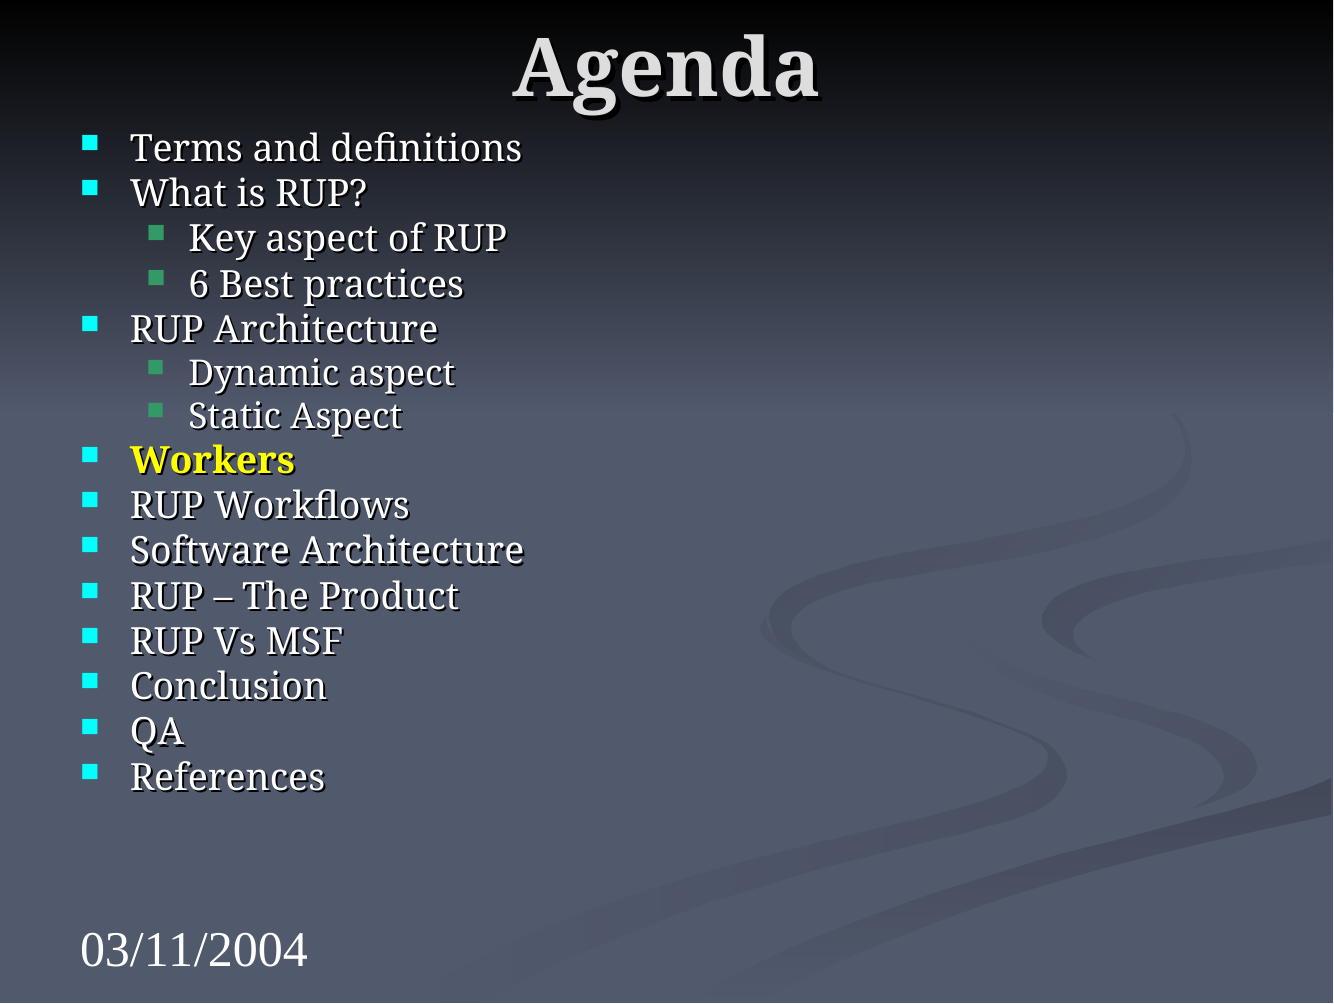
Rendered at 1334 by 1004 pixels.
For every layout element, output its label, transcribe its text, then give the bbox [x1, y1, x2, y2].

list Terms and definitions What is RUP? Key aspect of RUP 6 Best practices RUP Architecture Dynamic aspect Static Aspect Workers RUP Workflows Software Architecture RUP – The Product RUP Vs MSF Conclusion QA References [66, 125, 1267, 862]
title Agenda [66, 0, 1267, 125]
